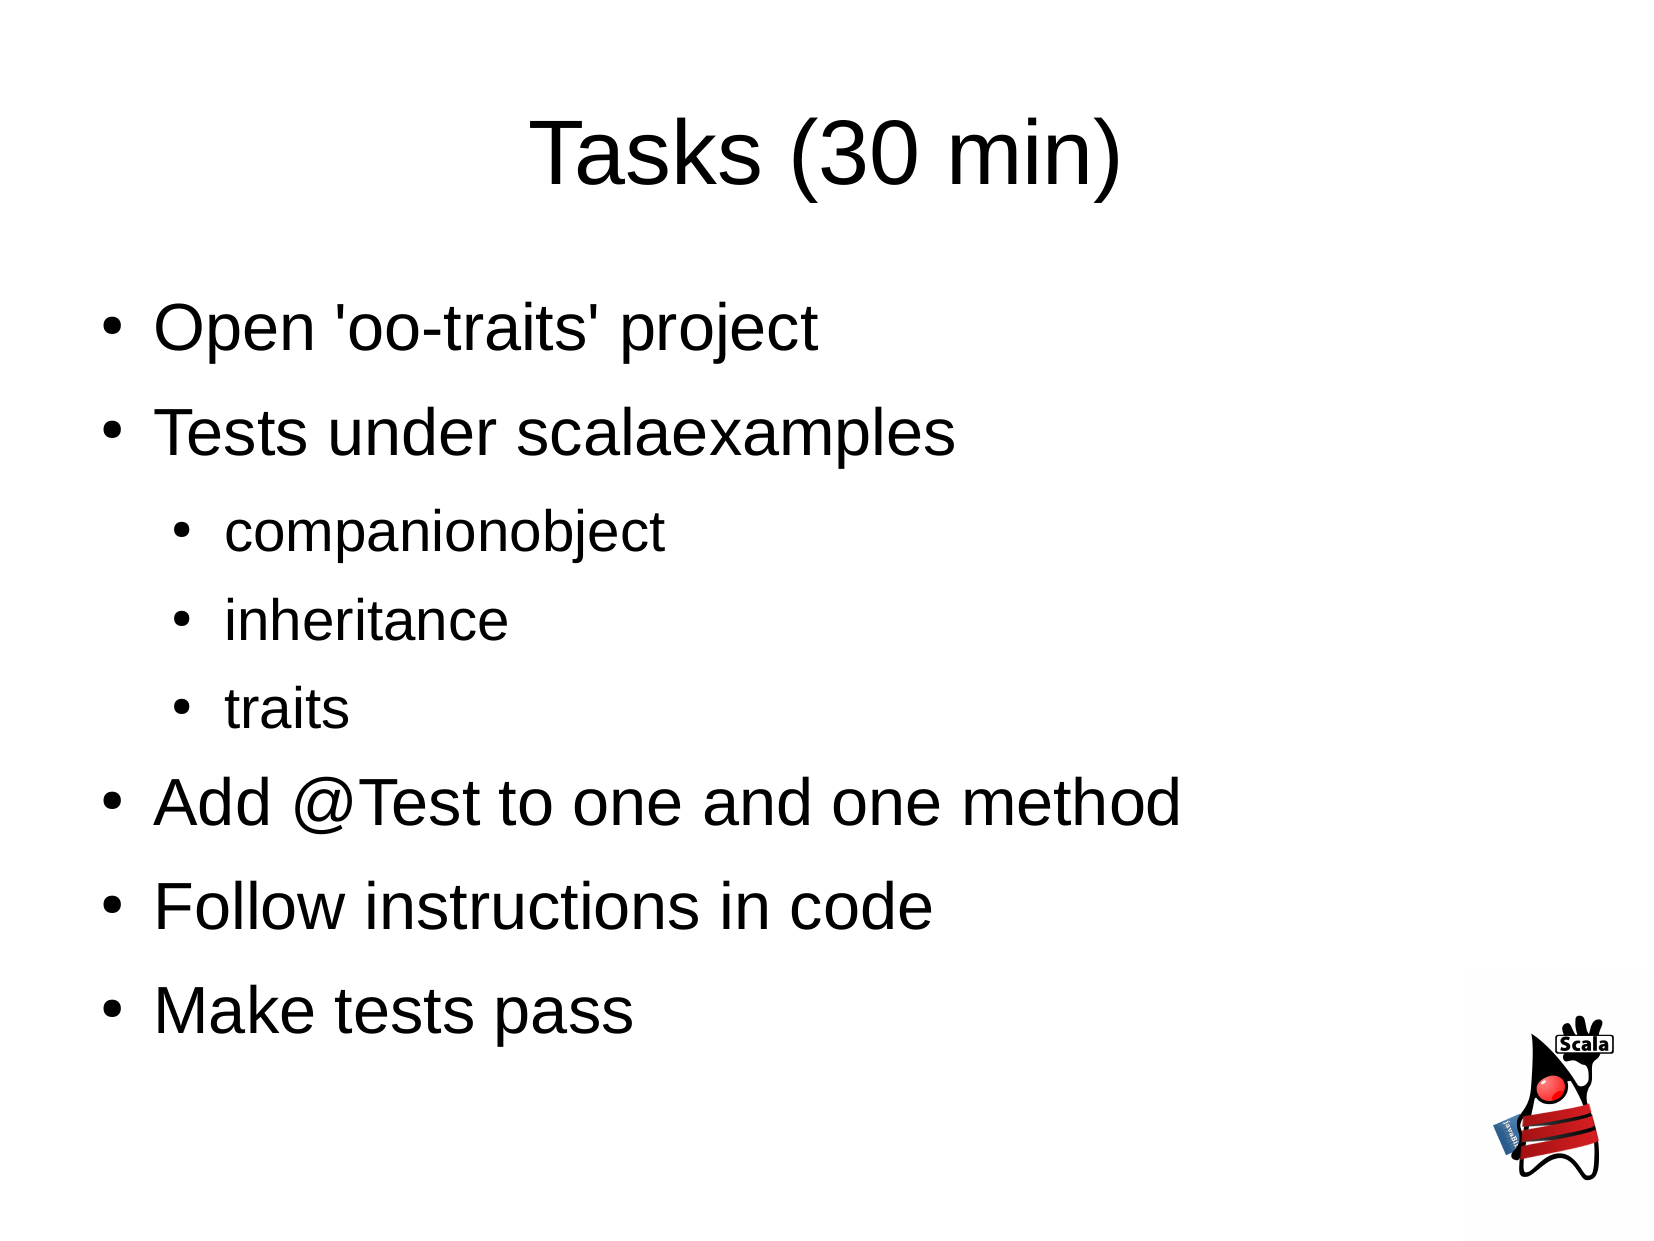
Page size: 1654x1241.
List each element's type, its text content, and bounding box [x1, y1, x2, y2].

picture [1462, 969, 1654, 1241]
list Open 'oo-traits' project Tests under scalaexamples companionobject inheritance traits Add @Test to one and one method Follow instructions in code Make tests pass [82, 290, 1571, 1109]
title Tasks (30 min) [82, 49, 1571, 257]
